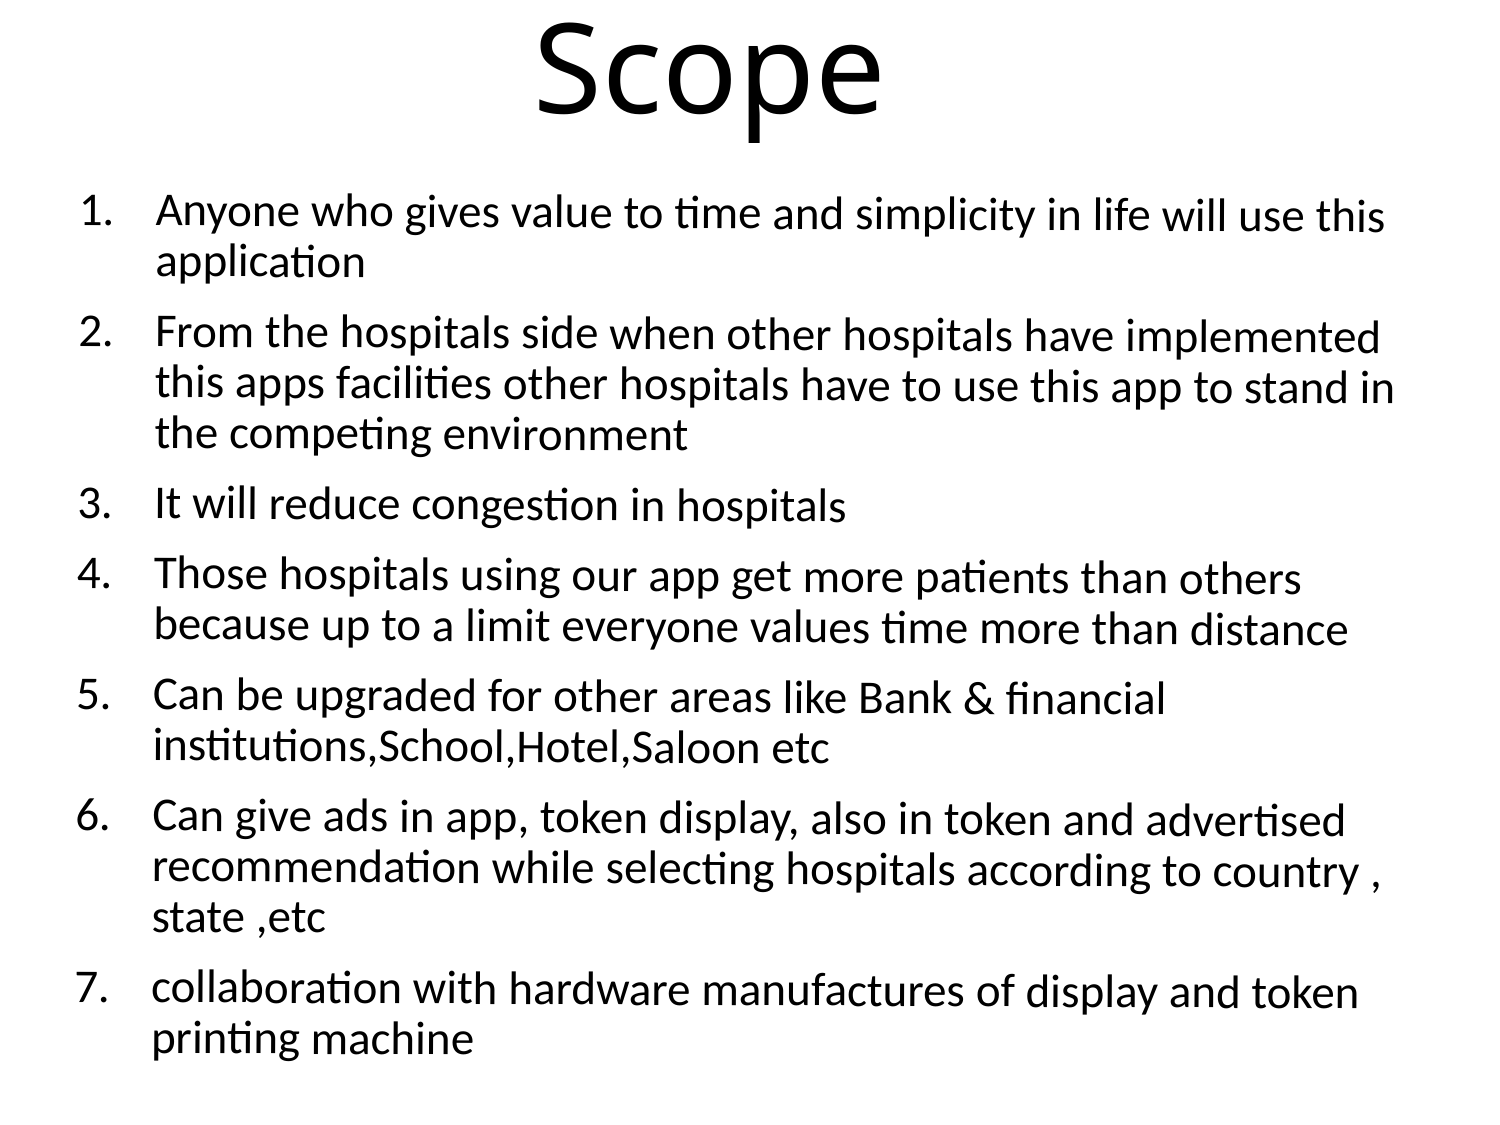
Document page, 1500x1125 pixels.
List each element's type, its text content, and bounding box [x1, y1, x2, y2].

title Scope [88, 0, 1364, 148]
subtitle Anyone who gives value to time and simplicity in life will use this application From the hospitals side when other hospitals have implemented this apps facilities other hospitals have to use this app to stand in the competing environment It will reduce congestion in hospitals Those hospitals using our app get more patients than others because up to a limit everyone values time more than distance Can be upgraded for other areas like Bank & financial institutions,School,Hotel,Saloon etc Can give ads in app, token display, also in token and advertised recommendation while selecting hospitals according to country , state ,etc collaboration with hardware manufactures of display and token printing machine [59, 177, 1460, 1081]
